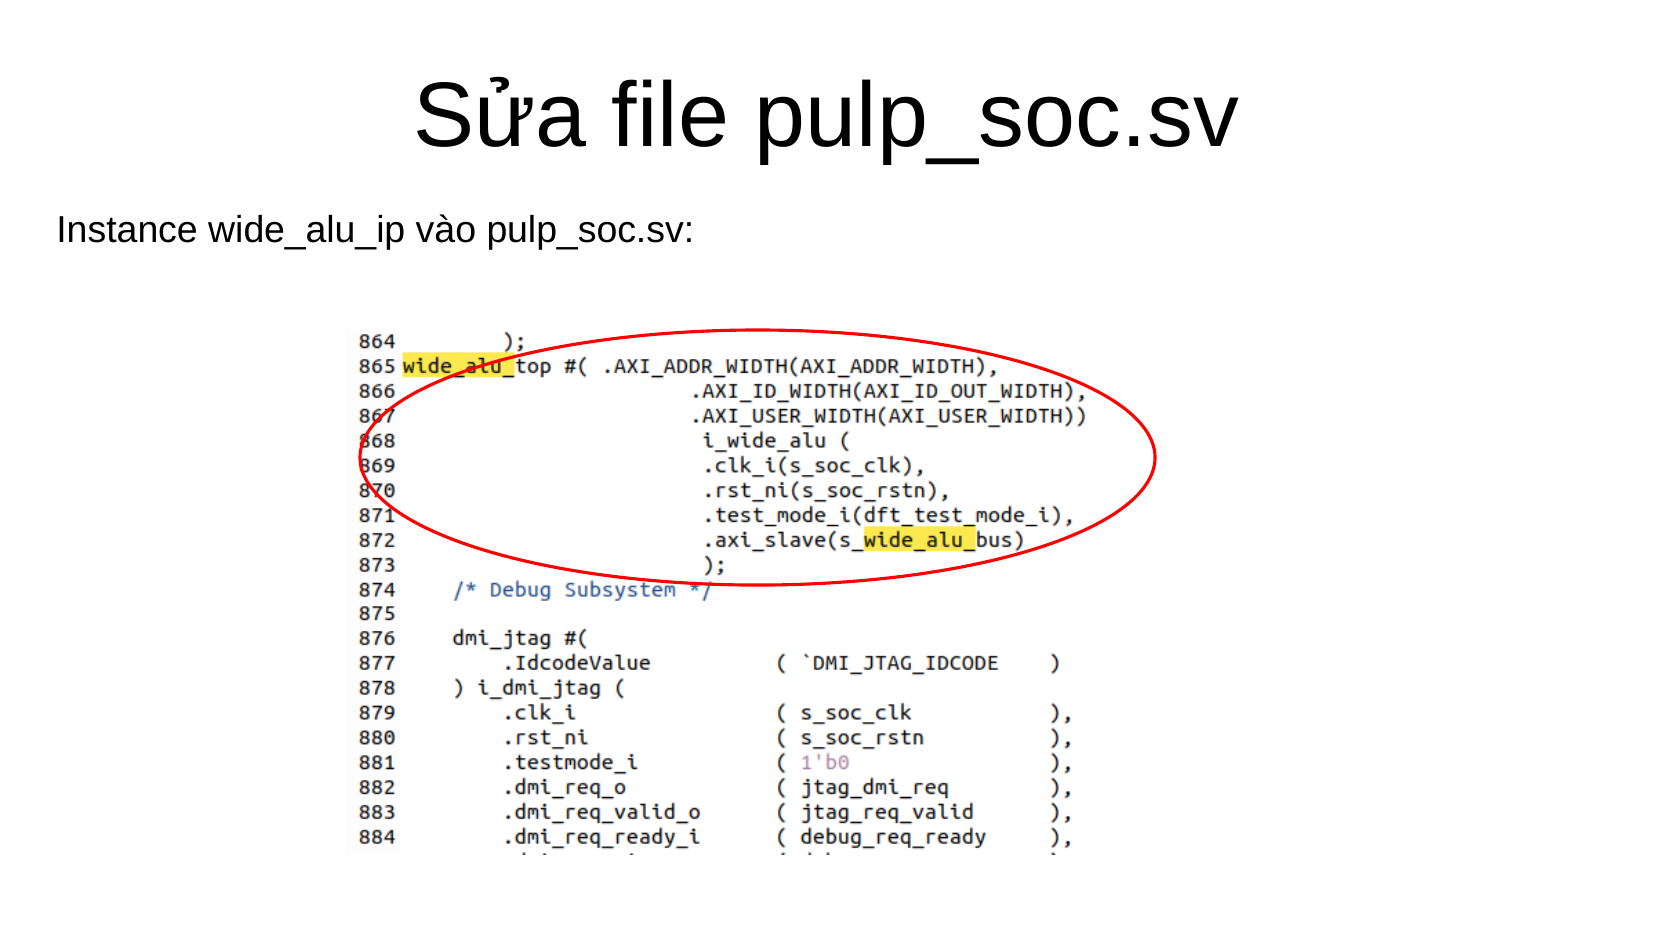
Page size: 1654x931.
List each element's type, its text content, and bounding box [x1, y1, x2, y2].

picture [362, 332, 1153, 583]
title Sửa file pulp_soc.sv [82, 37, 1571, 193]
picture [345, 329, 1252, 856]
text_box Instance wide_alu_ip vào pulp_soc.sv: [41, 201, 721, 301]
